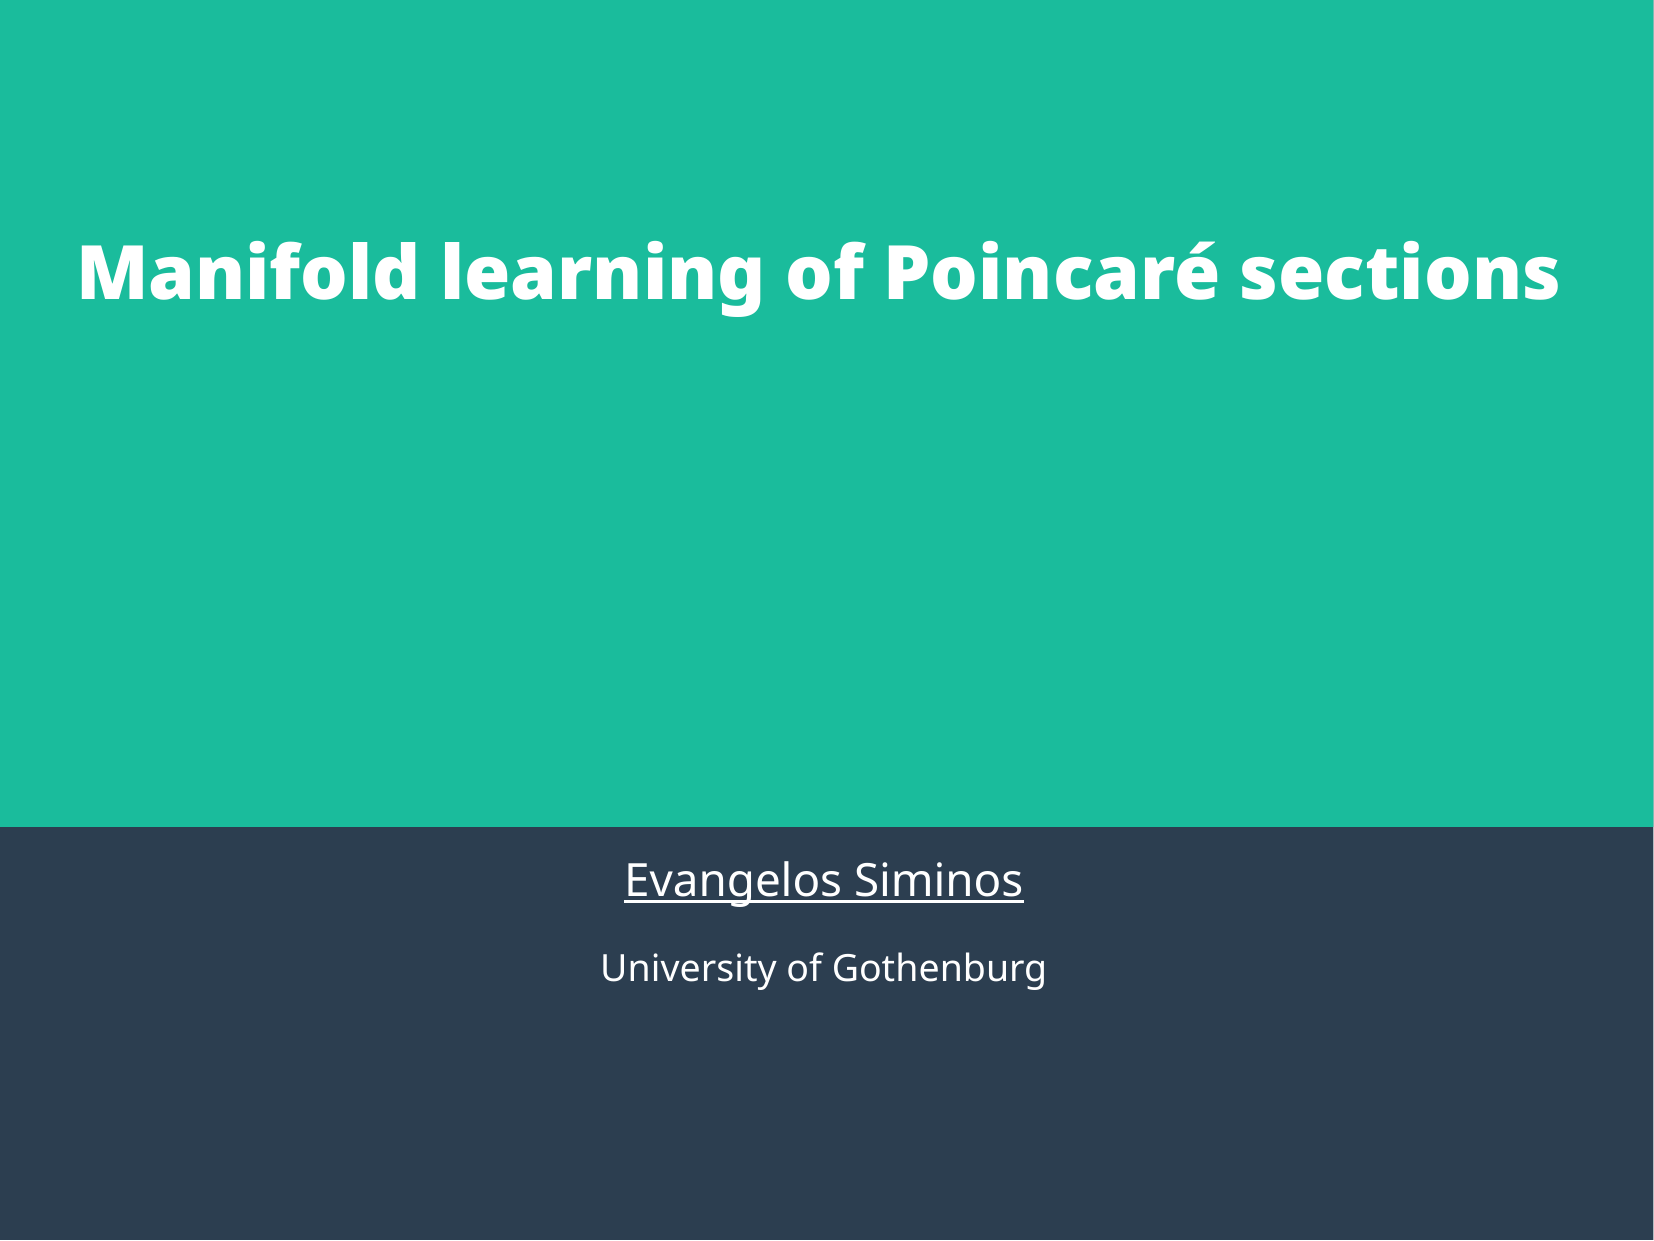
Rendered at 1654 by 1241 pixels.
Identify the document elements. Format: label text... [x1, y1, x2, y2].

subtitle Evangelos Siminos University of Gothenburg [79, 865, 1569, 1076]
title Manifold learning of Poincaré sections [75, 83, 1564, 406]
